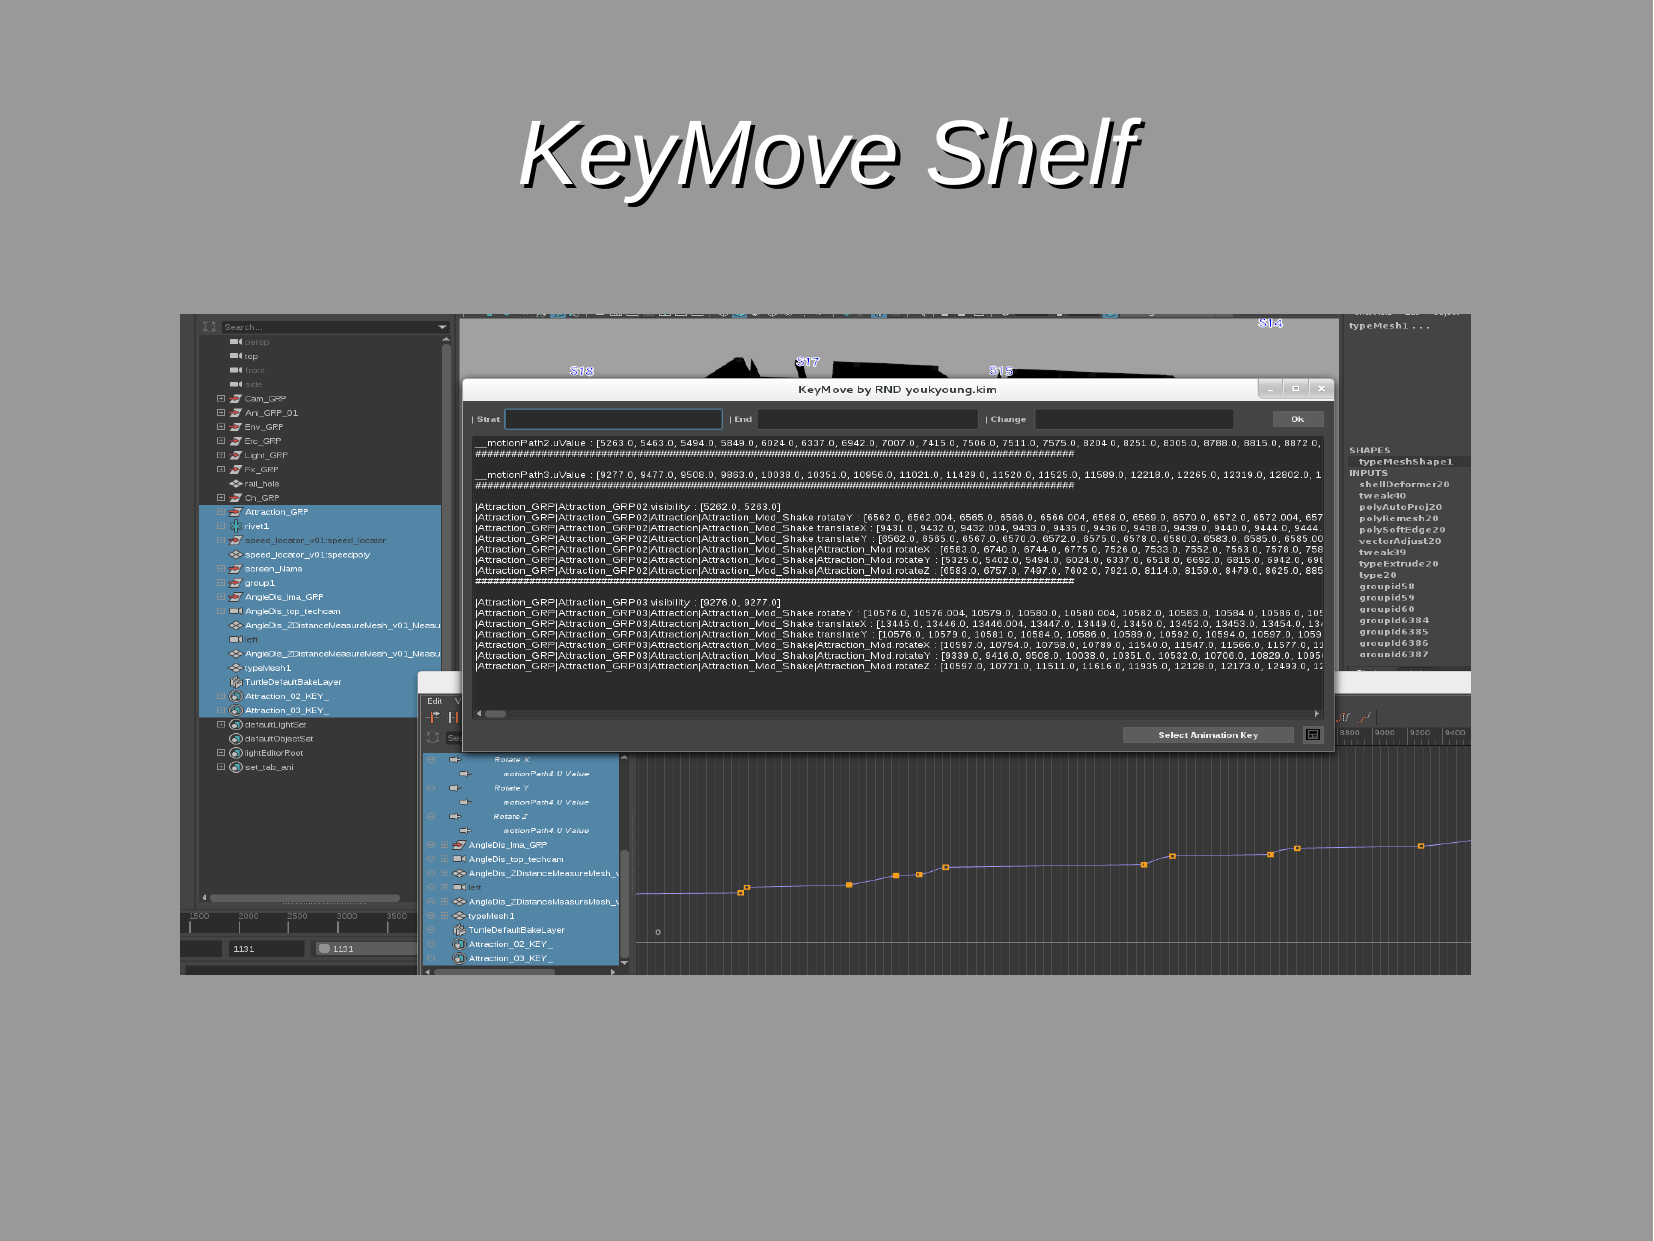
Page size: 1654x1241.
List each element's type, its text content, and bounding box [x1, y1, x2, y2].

picture [180, 314, 1471, 976]
title KeyMove Shelf [82, 49, 1571, 257]
